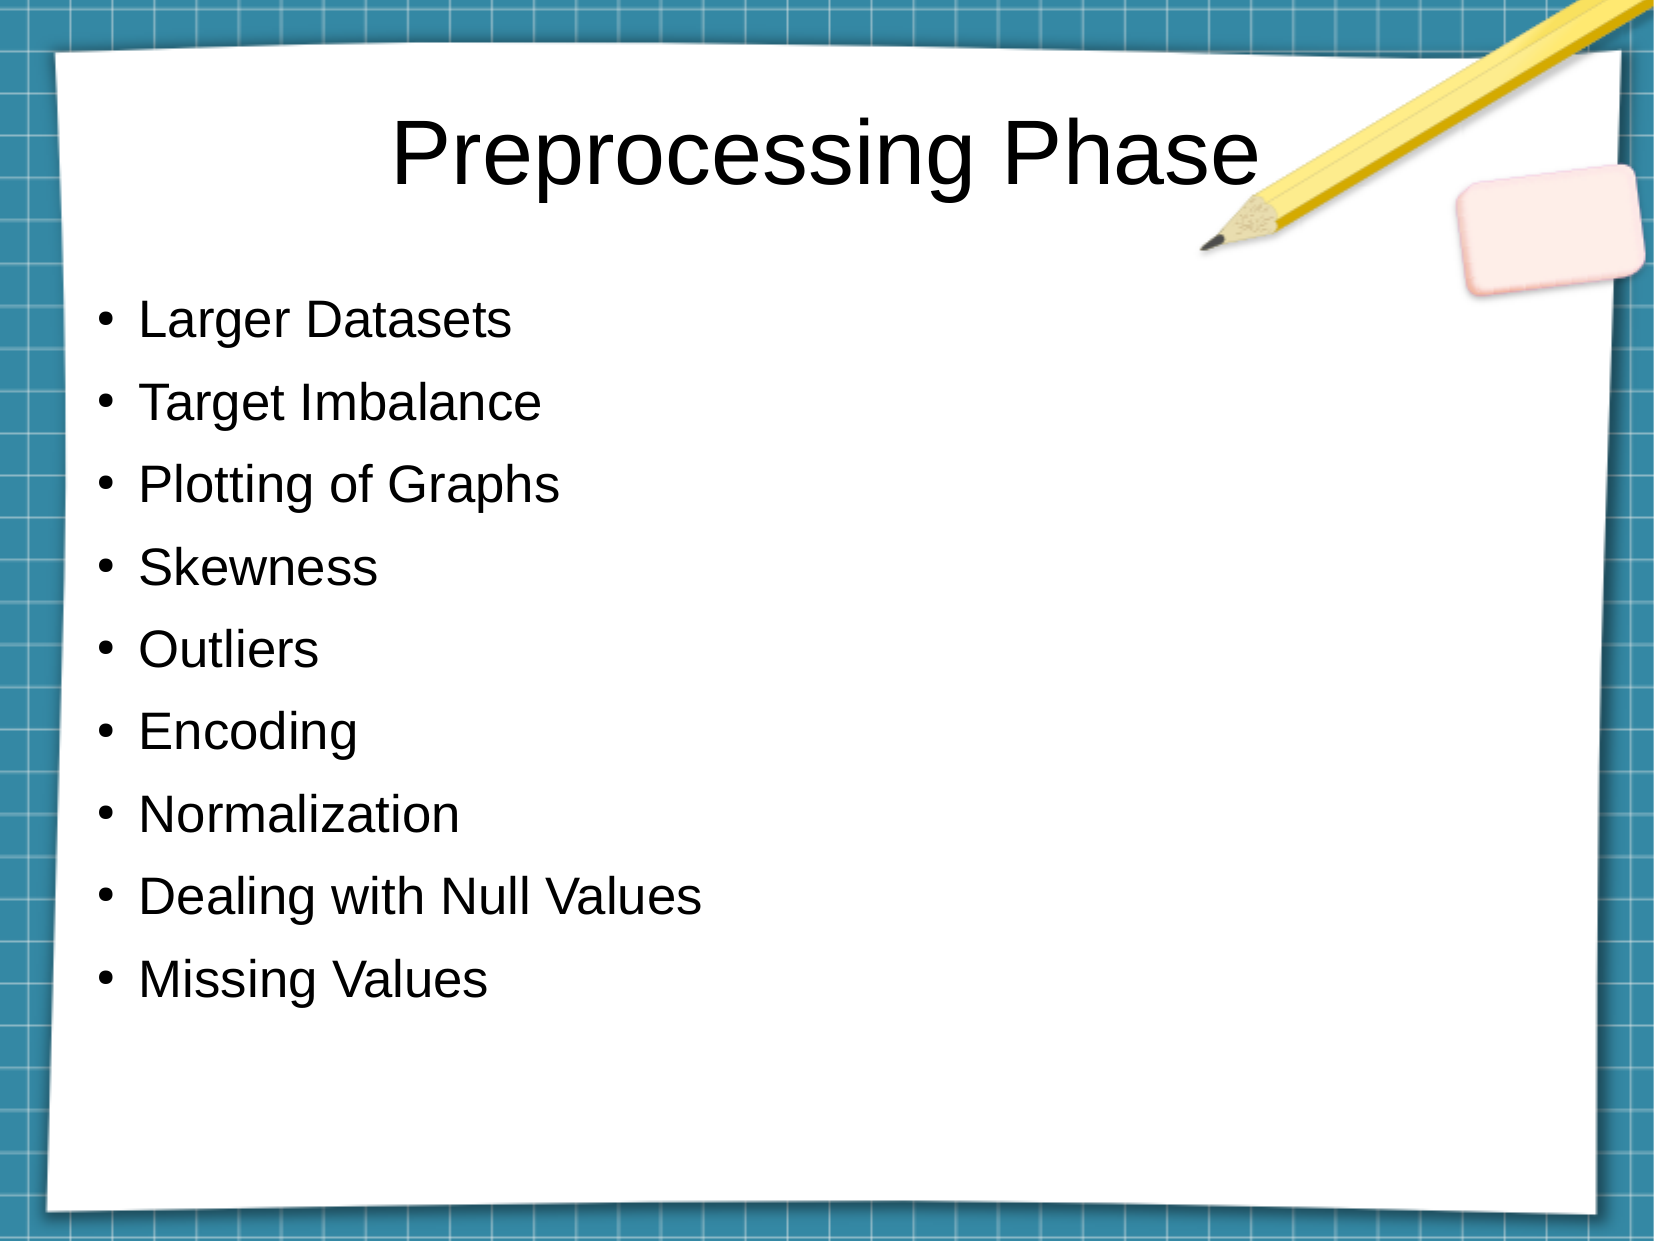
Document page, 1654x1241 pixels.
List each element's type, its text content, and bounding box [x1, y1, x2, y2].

list Larger Datasets Target Imbalance Plotting of Graphs Skewness Outliers Encoding Normalization Dealing with Null Values Missing Values [82, 290, 1571, 1010]
title Preprocessing Phase [82, 49, 1571, 257]
picture [0, 0, 1654, 1241]
